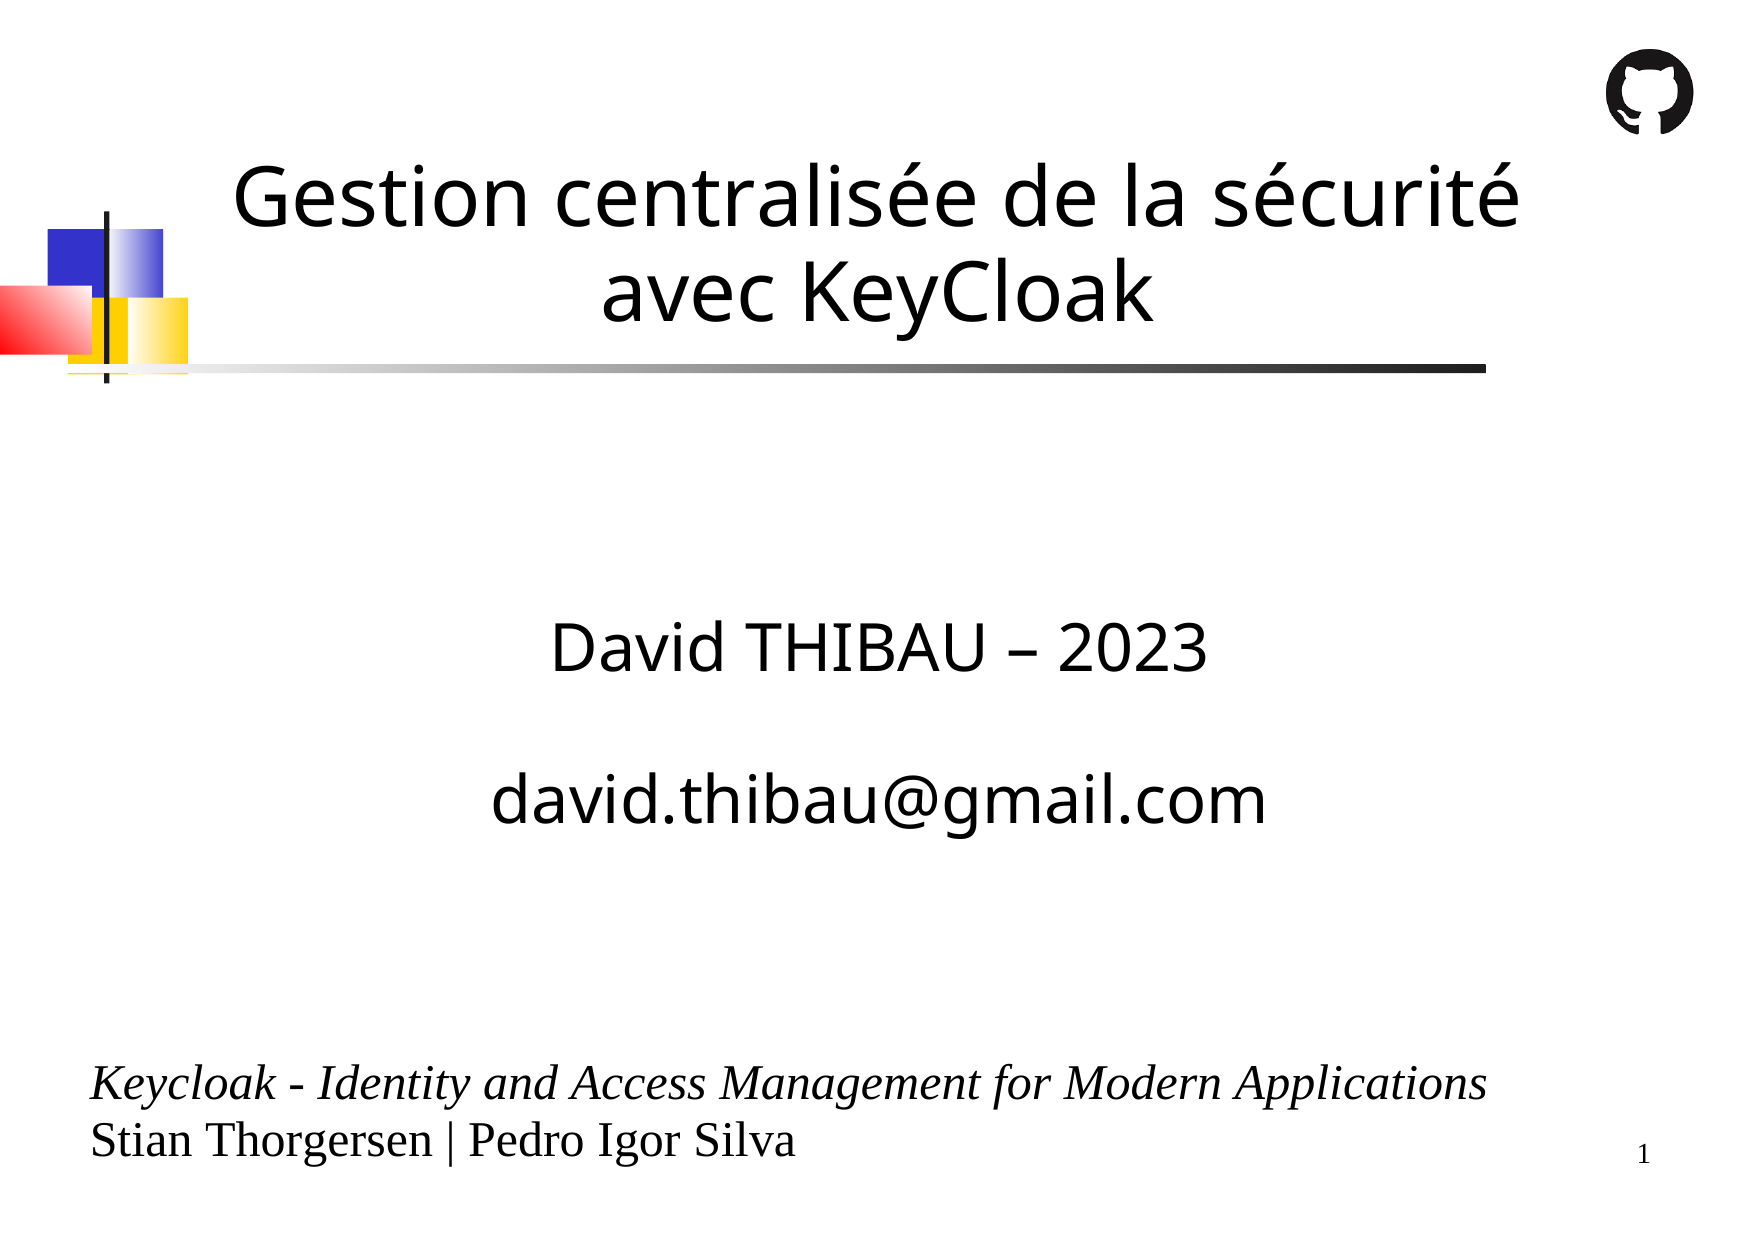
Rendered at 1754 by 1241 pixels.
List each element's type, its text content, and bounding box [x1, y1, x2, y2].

title Gestion centralisée de la sécurité avec KeyCloak [179, 150, 1577, 341]
text_box Keycloak - Identity and Access Management for Modern Applications Stian Thorgersen | Pedro Igor Silva [74, 1046, 1591, 1233]
picture [1576, 19, 1723, 166]
subtitle David THIBAU – 2023 david.thibau@gmail.com [179, 608, 1577, 841]
